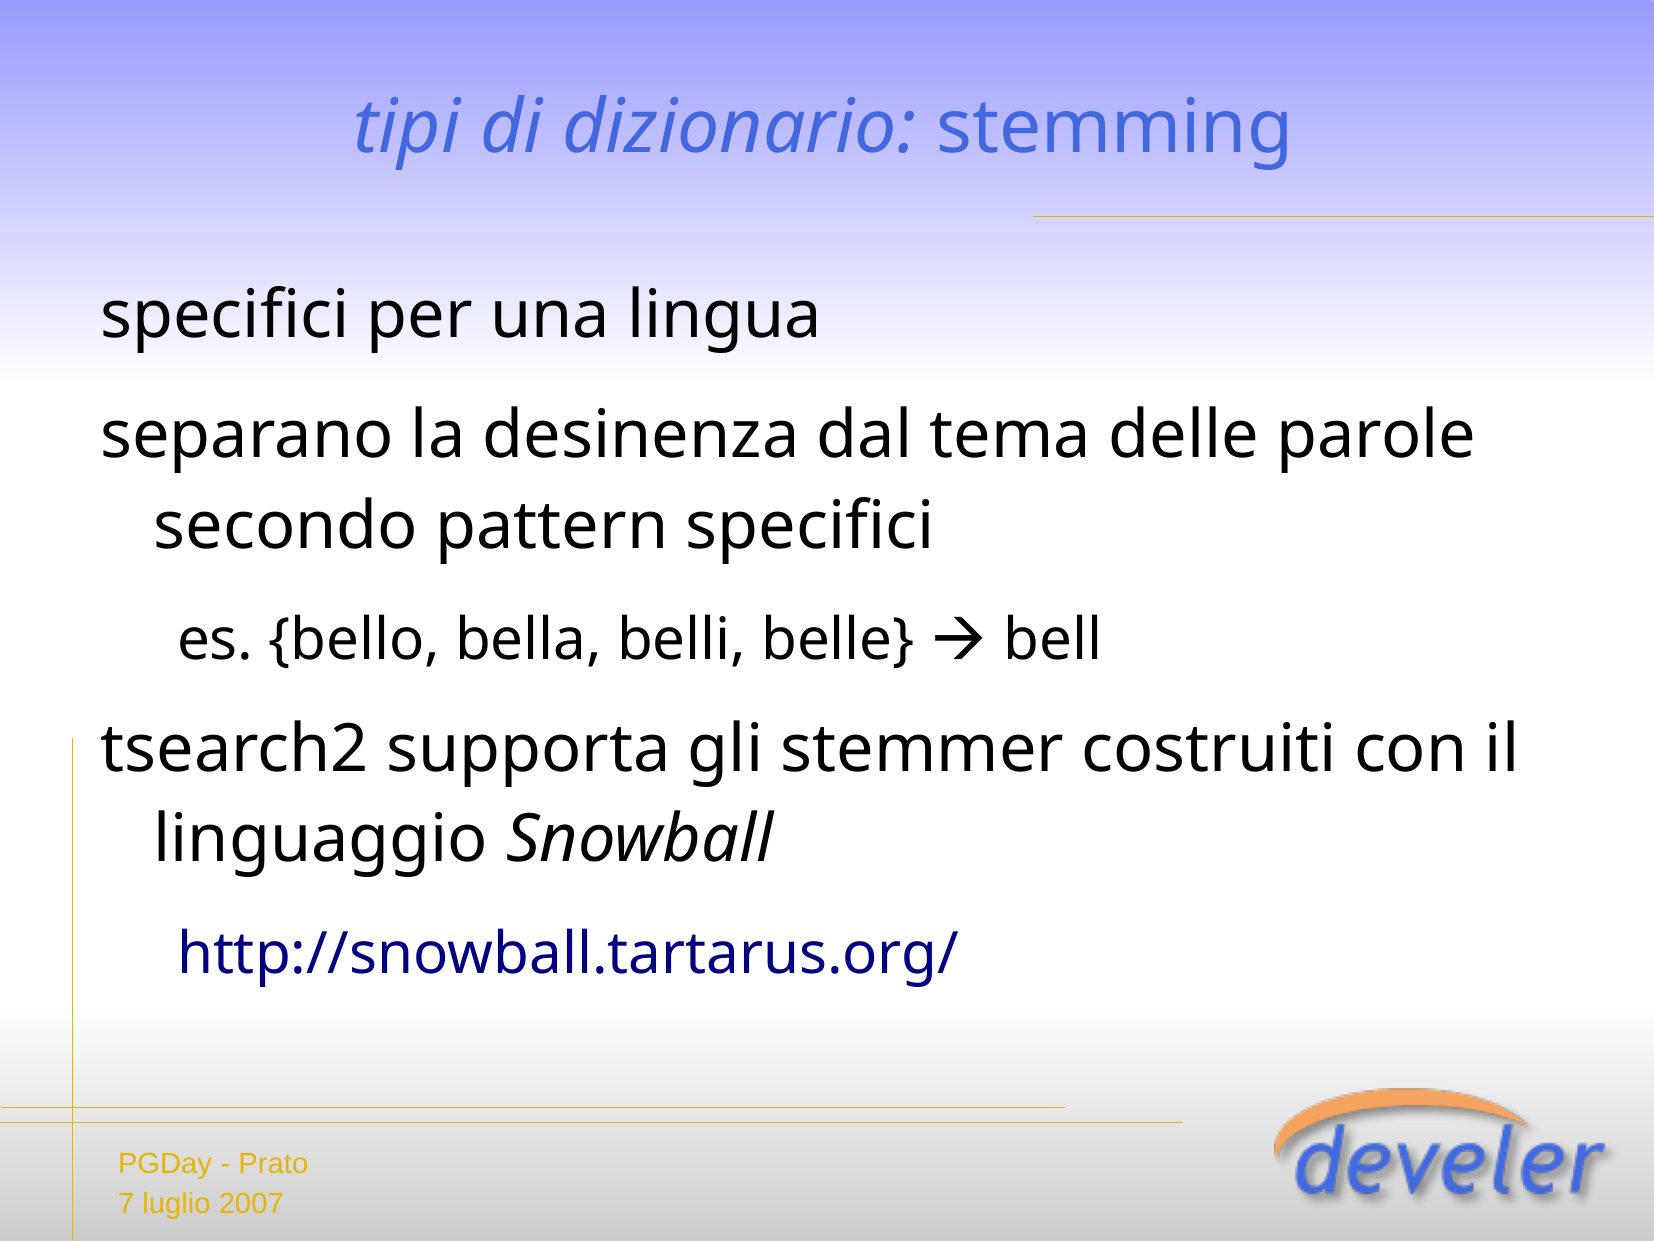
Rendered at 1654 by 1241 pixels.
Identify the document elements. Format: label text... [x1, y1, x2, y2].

list specifici per una lingua separano la desinenza dal tema delle parole secondo pattern specifici es. {bello, bella, belli, belle}  bell tsearch2 supporta gli stemmer costruiti con il linguaggio Snowball http://snowball.tartarus.org/ [82, 265, 1571, 1093]
title tipi di dizionario: stemming [82, 29, 1565, 217]
picture [1269, 1083, 1622, 1211]
